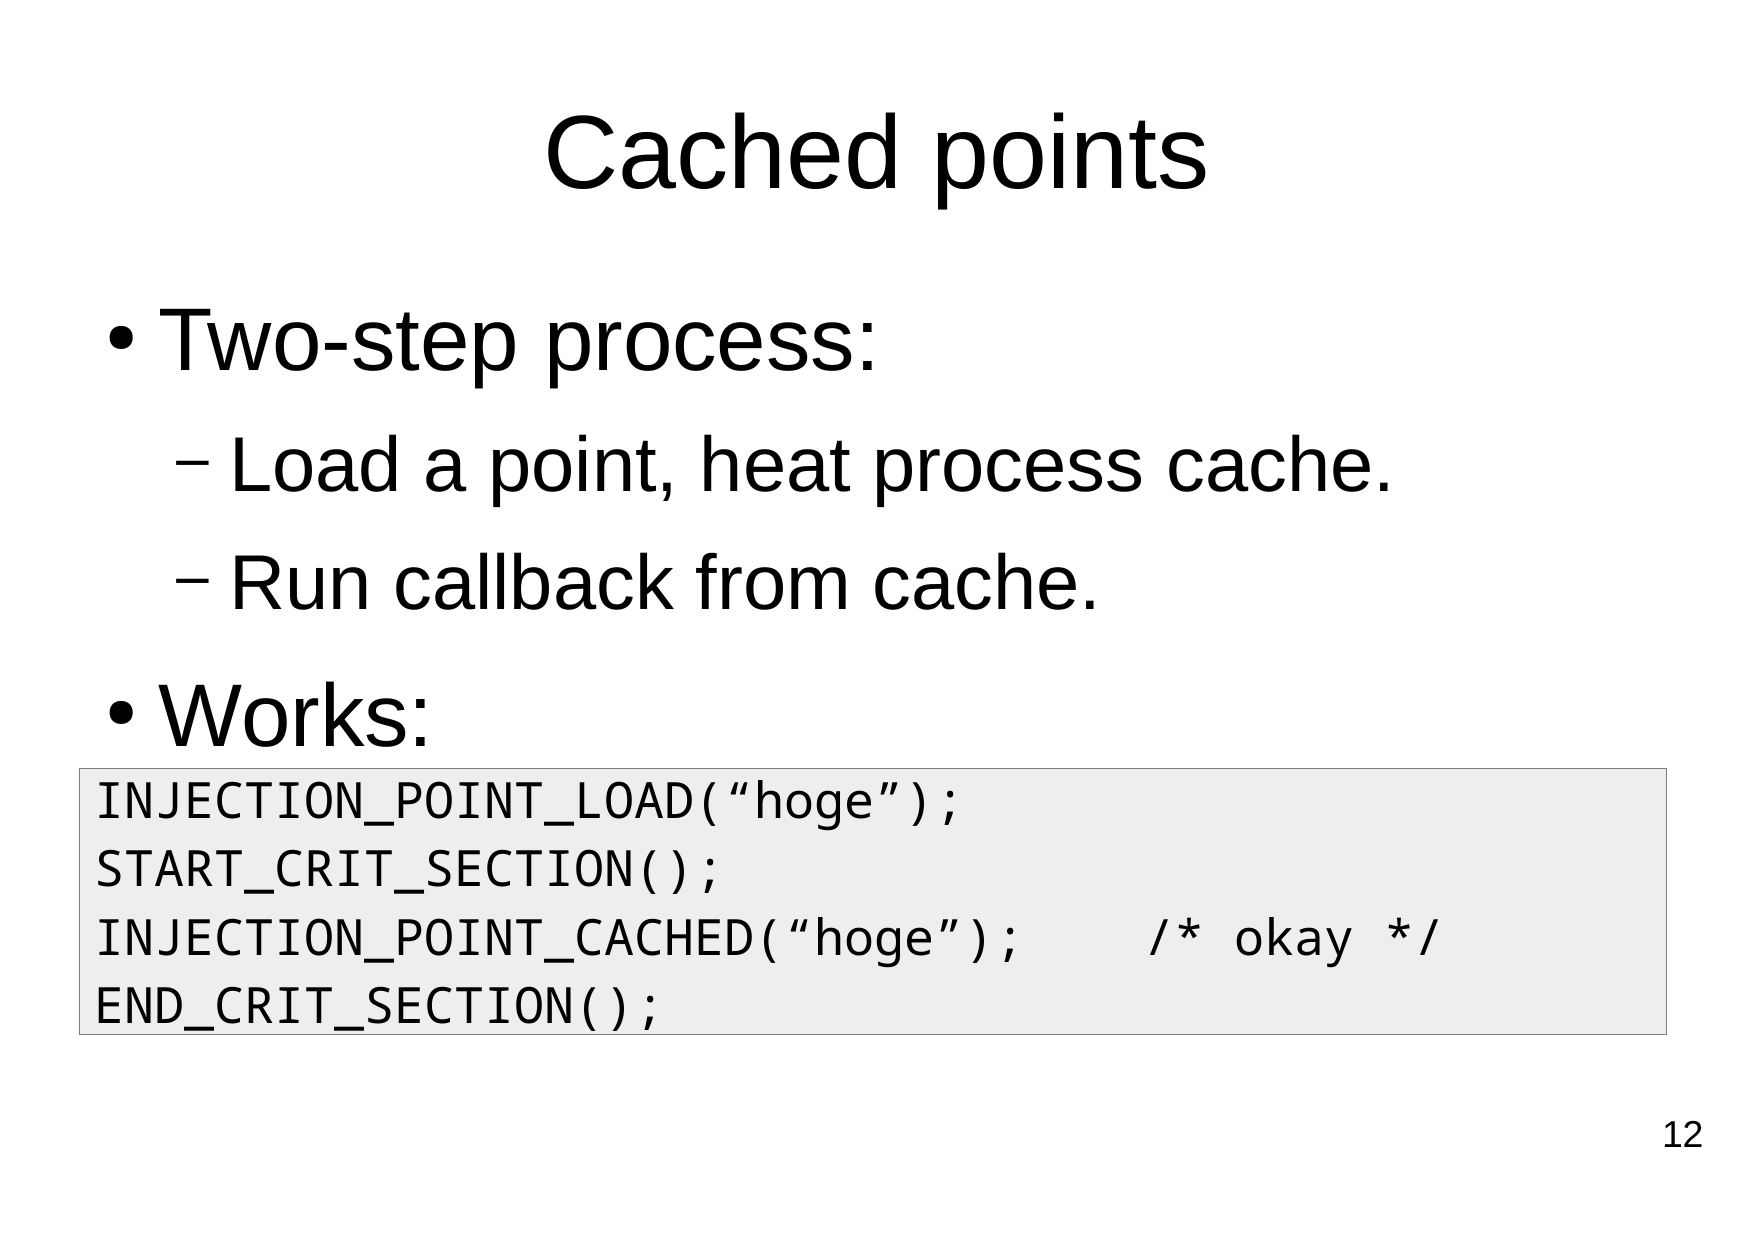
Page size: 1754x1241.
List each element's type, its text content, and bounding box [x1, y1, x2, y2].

text_box <number> [1447, 1106, 1719, 1201]
title Cached points [87, 49, 1667, 257]
list Two-step process: Load a point, heat process cache. Run callback from cache. Works: [87, 290, 1667, 768]
text_box INJECTION_POINT_LOAD(“hoge”); START_CRIT_SECTION(); INJECTION_POINT_CACHED(“hoge”); /* okay */ END_CRIT_SECTION(); [79, 768, 1667, 1035]
